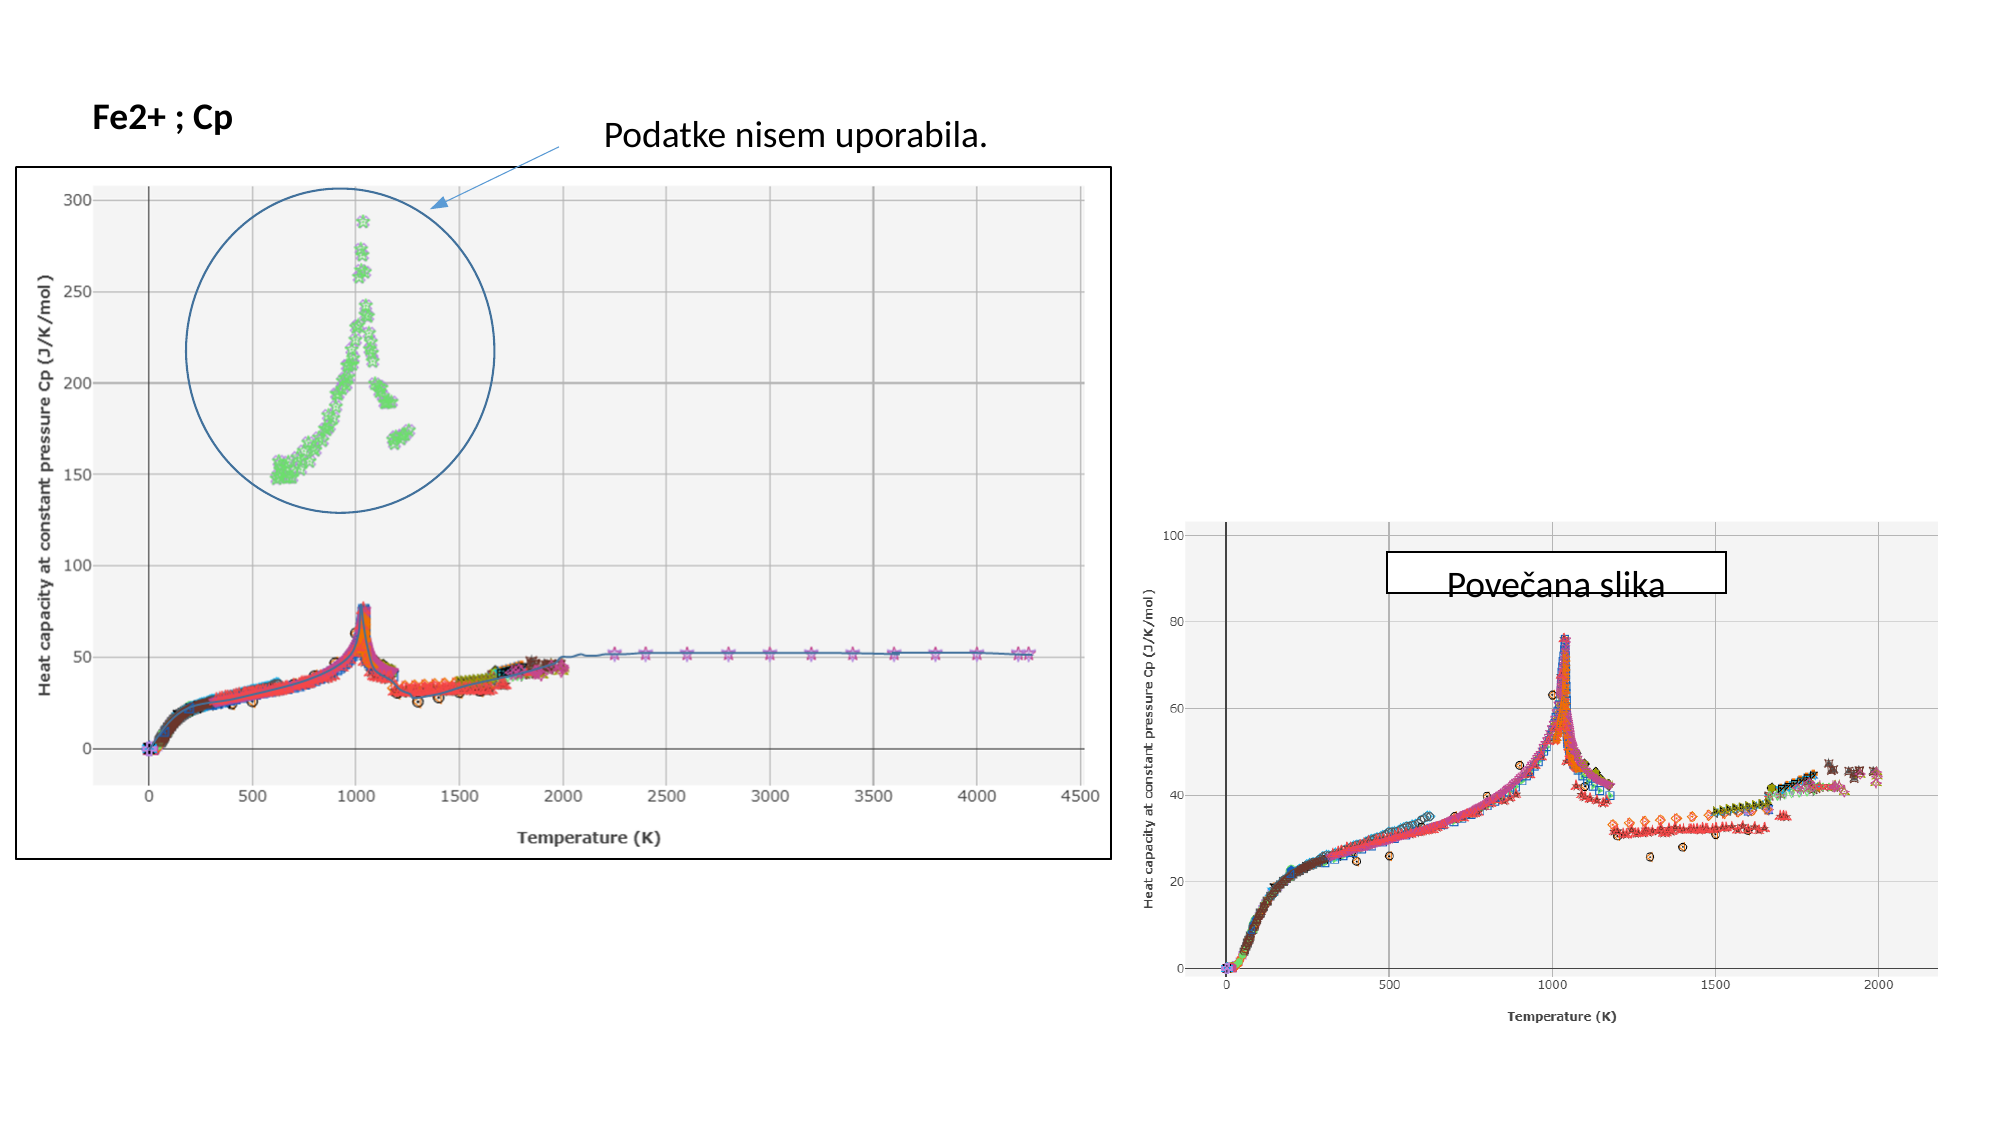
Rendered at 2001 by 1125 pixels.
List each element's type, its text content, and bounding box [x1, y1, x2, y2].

text_box Fe2+ ; Cp [77, 84, 1146, 146]
text_box Povečana slika [1387, 552, 1726, 593]
picture [15, 166, 1112, 860]
text_box Podatke nisem uporabila. [588, 102, 1055, 164]
picture [1132, 512, 1962, 1035]
